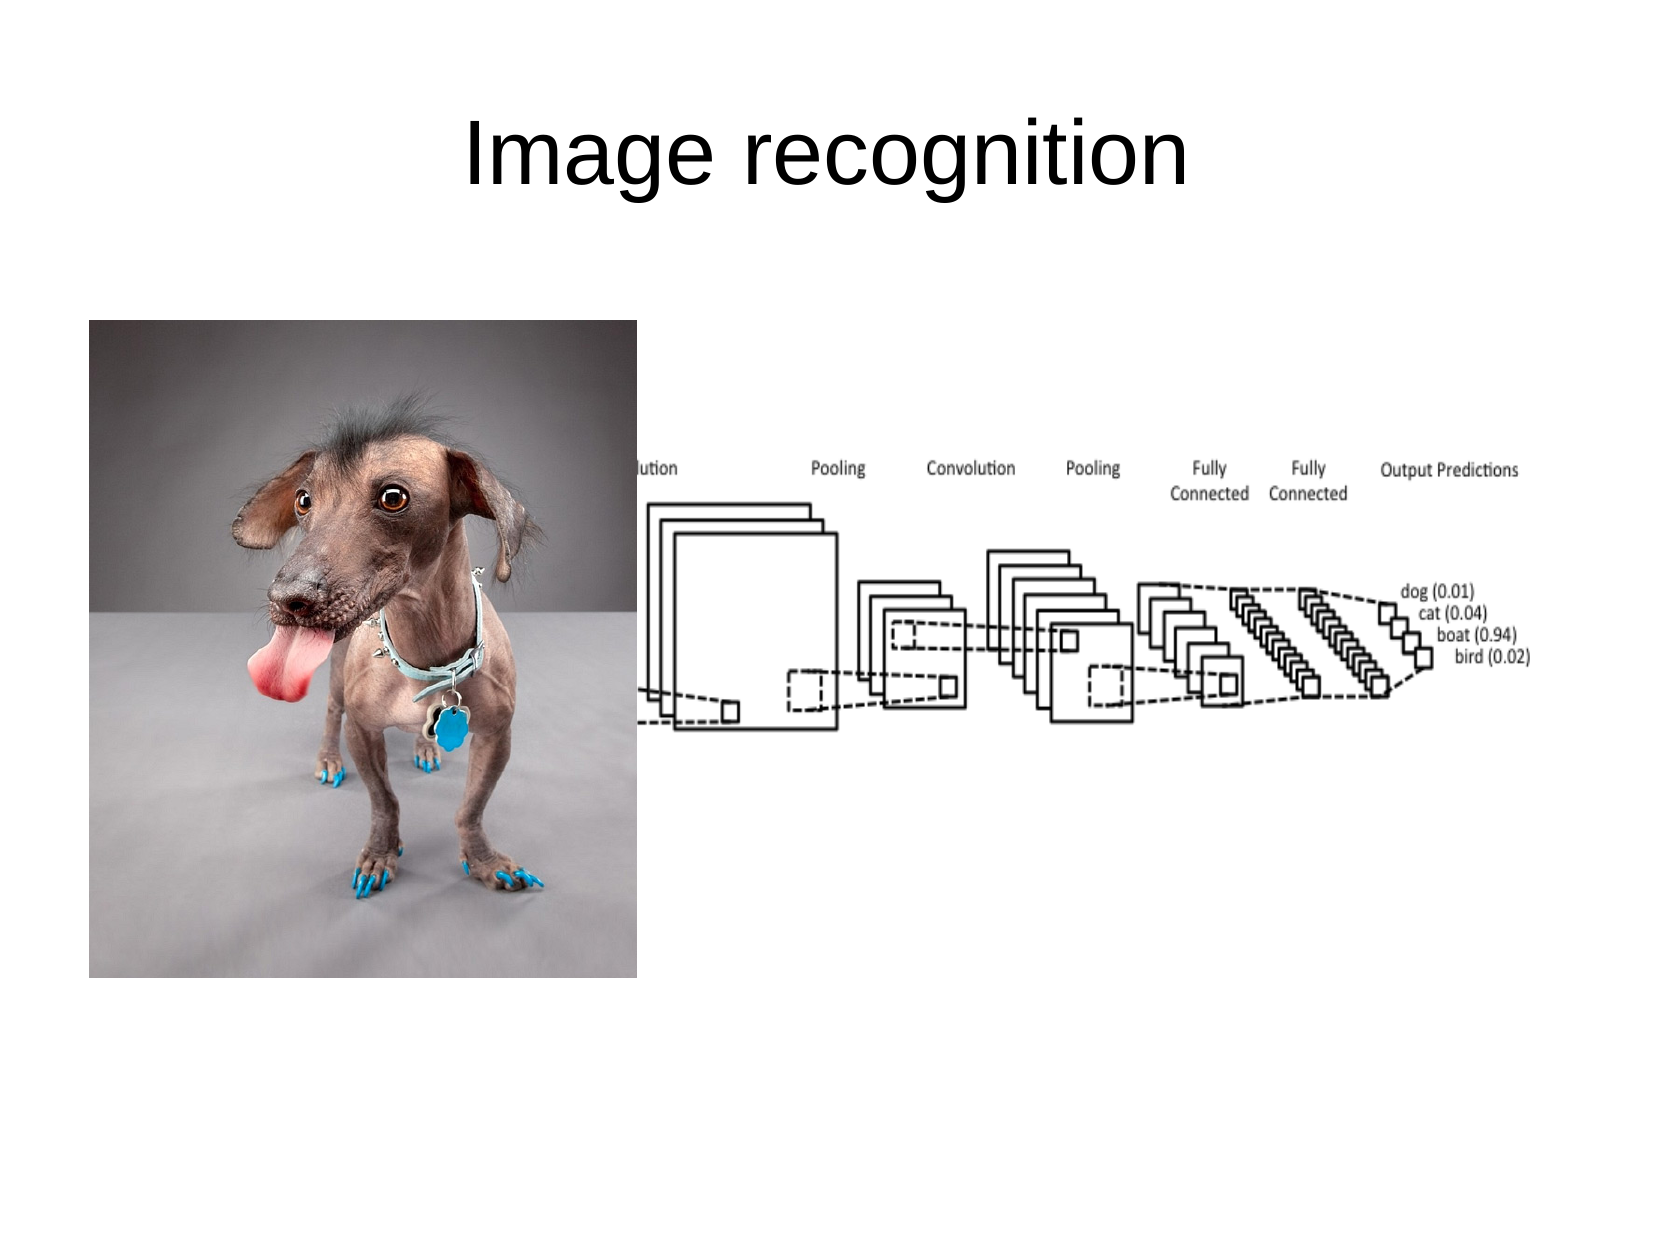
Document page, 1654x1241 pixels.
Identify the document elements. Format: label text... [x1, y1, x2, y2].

title Image recognition [82, 49, 1571, 257]
picture [89, 320, 1545, 978]
